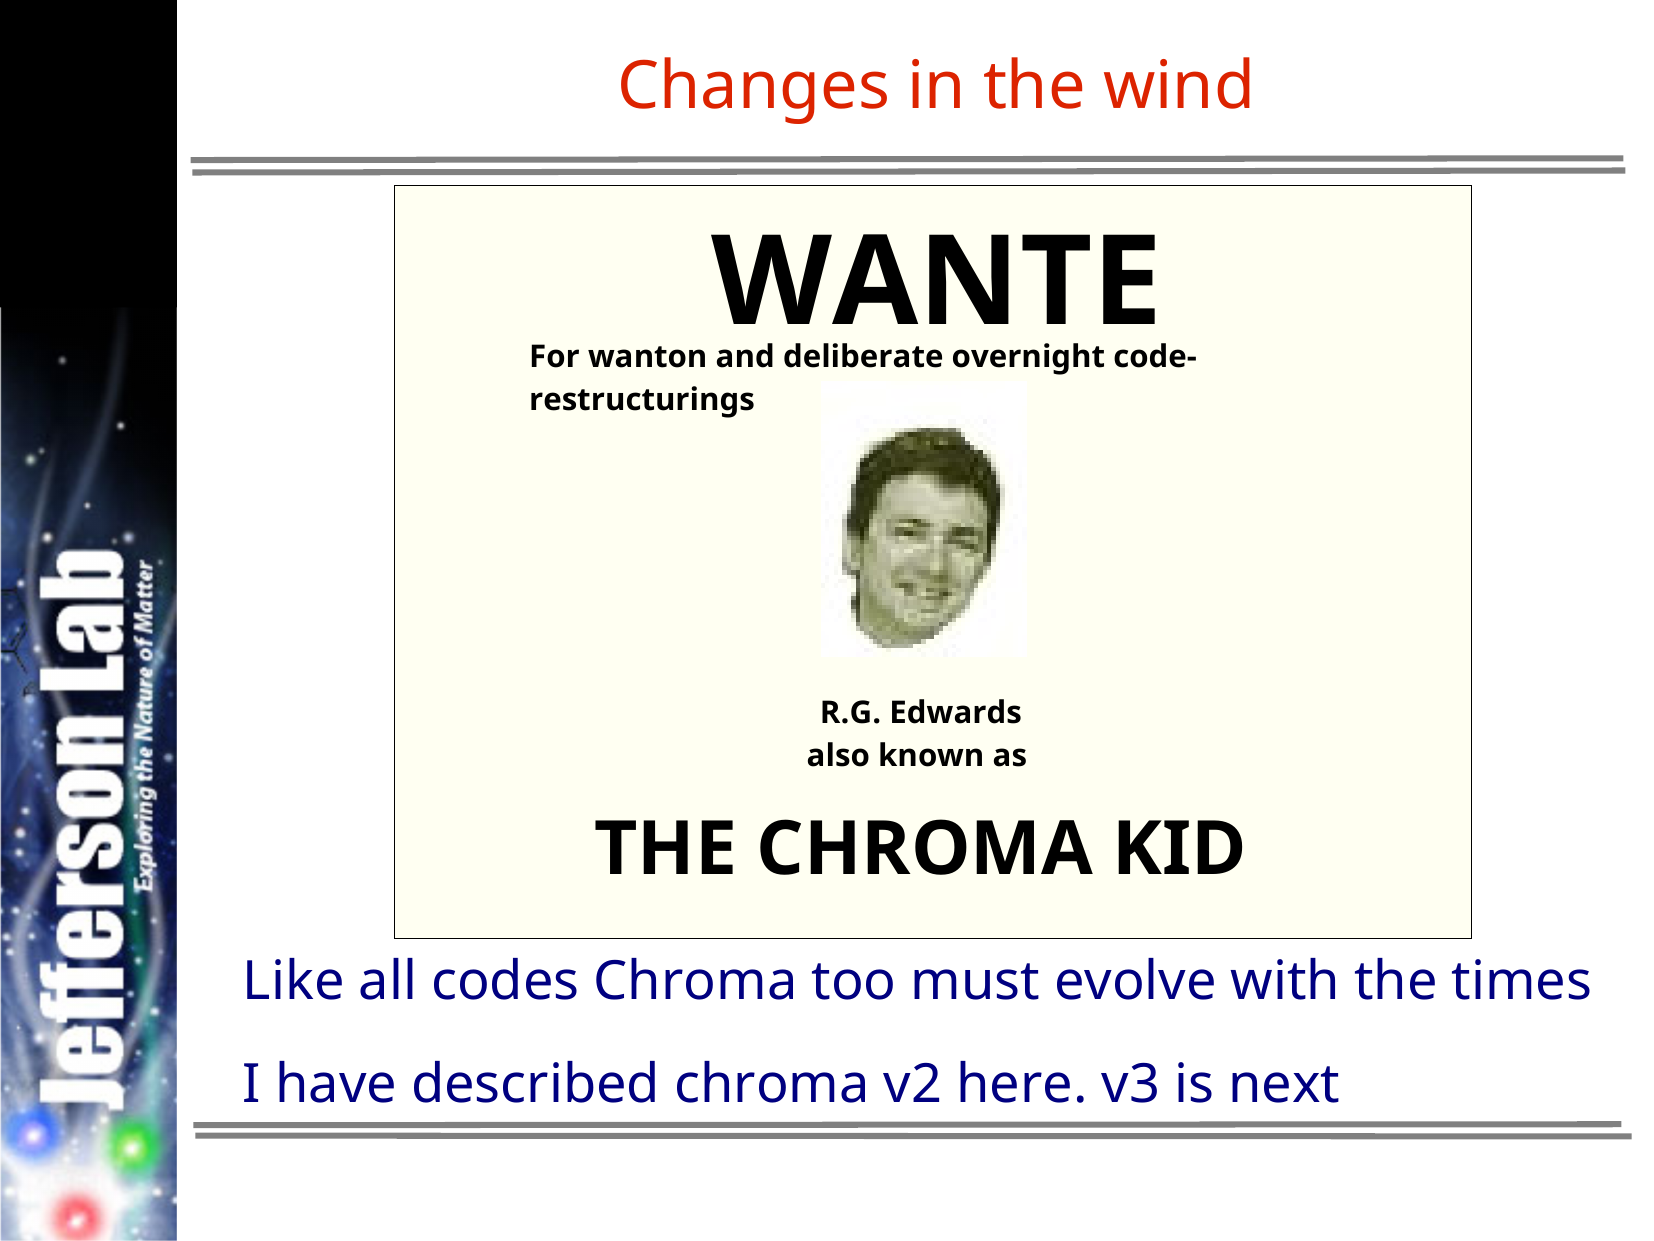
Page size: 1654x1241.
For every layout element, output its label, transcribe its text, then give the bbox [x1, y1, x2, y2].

text_box [383, 185, 1472, 961]
text_box WANTED [657, 183, 1218, 326]
title Changes in the wind [235, 17, 1638, 149]
picture [2, 308, 176, 1240]
text_box For wanton and deliberate overnight code-restructurings [514, 326, 1373, 379]
list Like all codes Chroma too must evolve with the times I have described chroma v2 here. v3 is next [225, 941, 1626, 1122]
picture [821, 381, 1027, 654]
text_box THE CHROMA KID [579, 786, 1292, 892]
text_box R.G. Edwards also known as [670, 682, 1172, 773]
